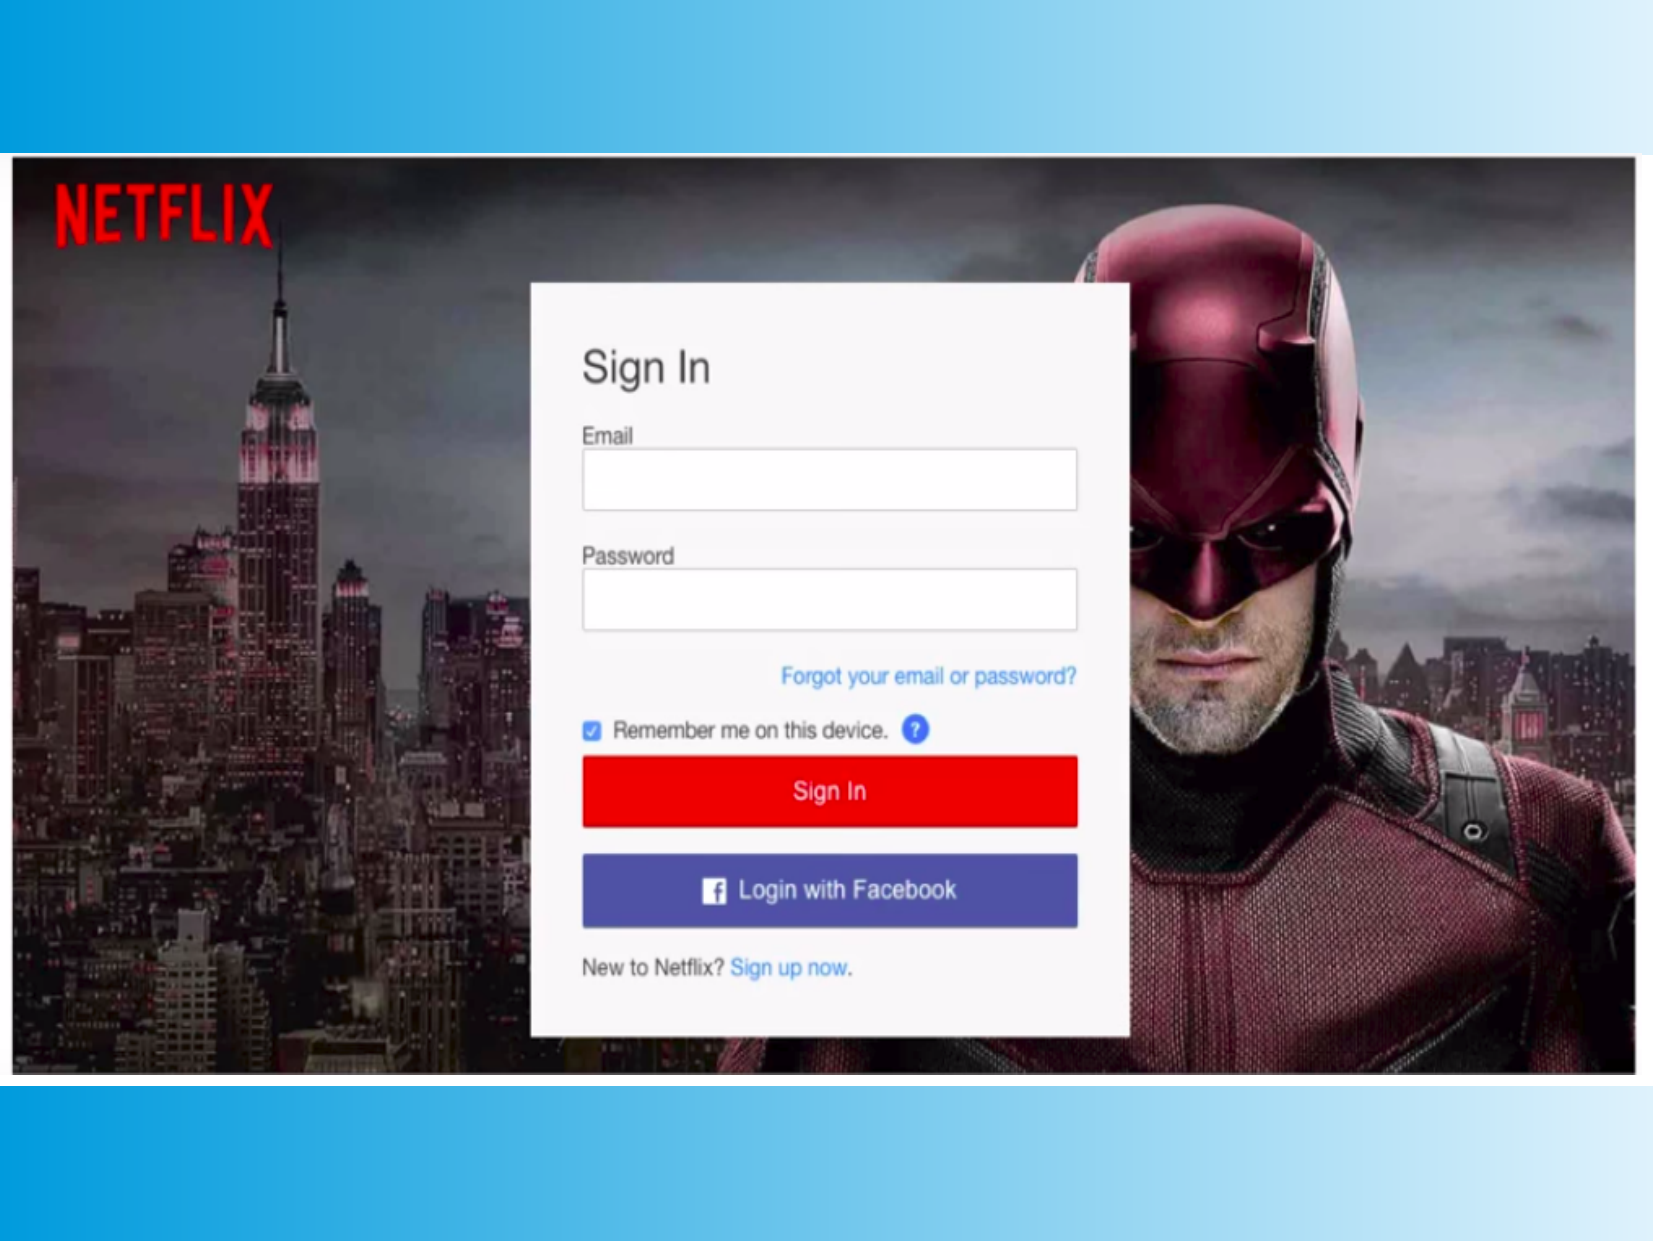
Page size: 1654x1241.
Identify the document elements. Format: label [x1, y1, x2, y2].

picture [0, 0, 1642, 1075]
